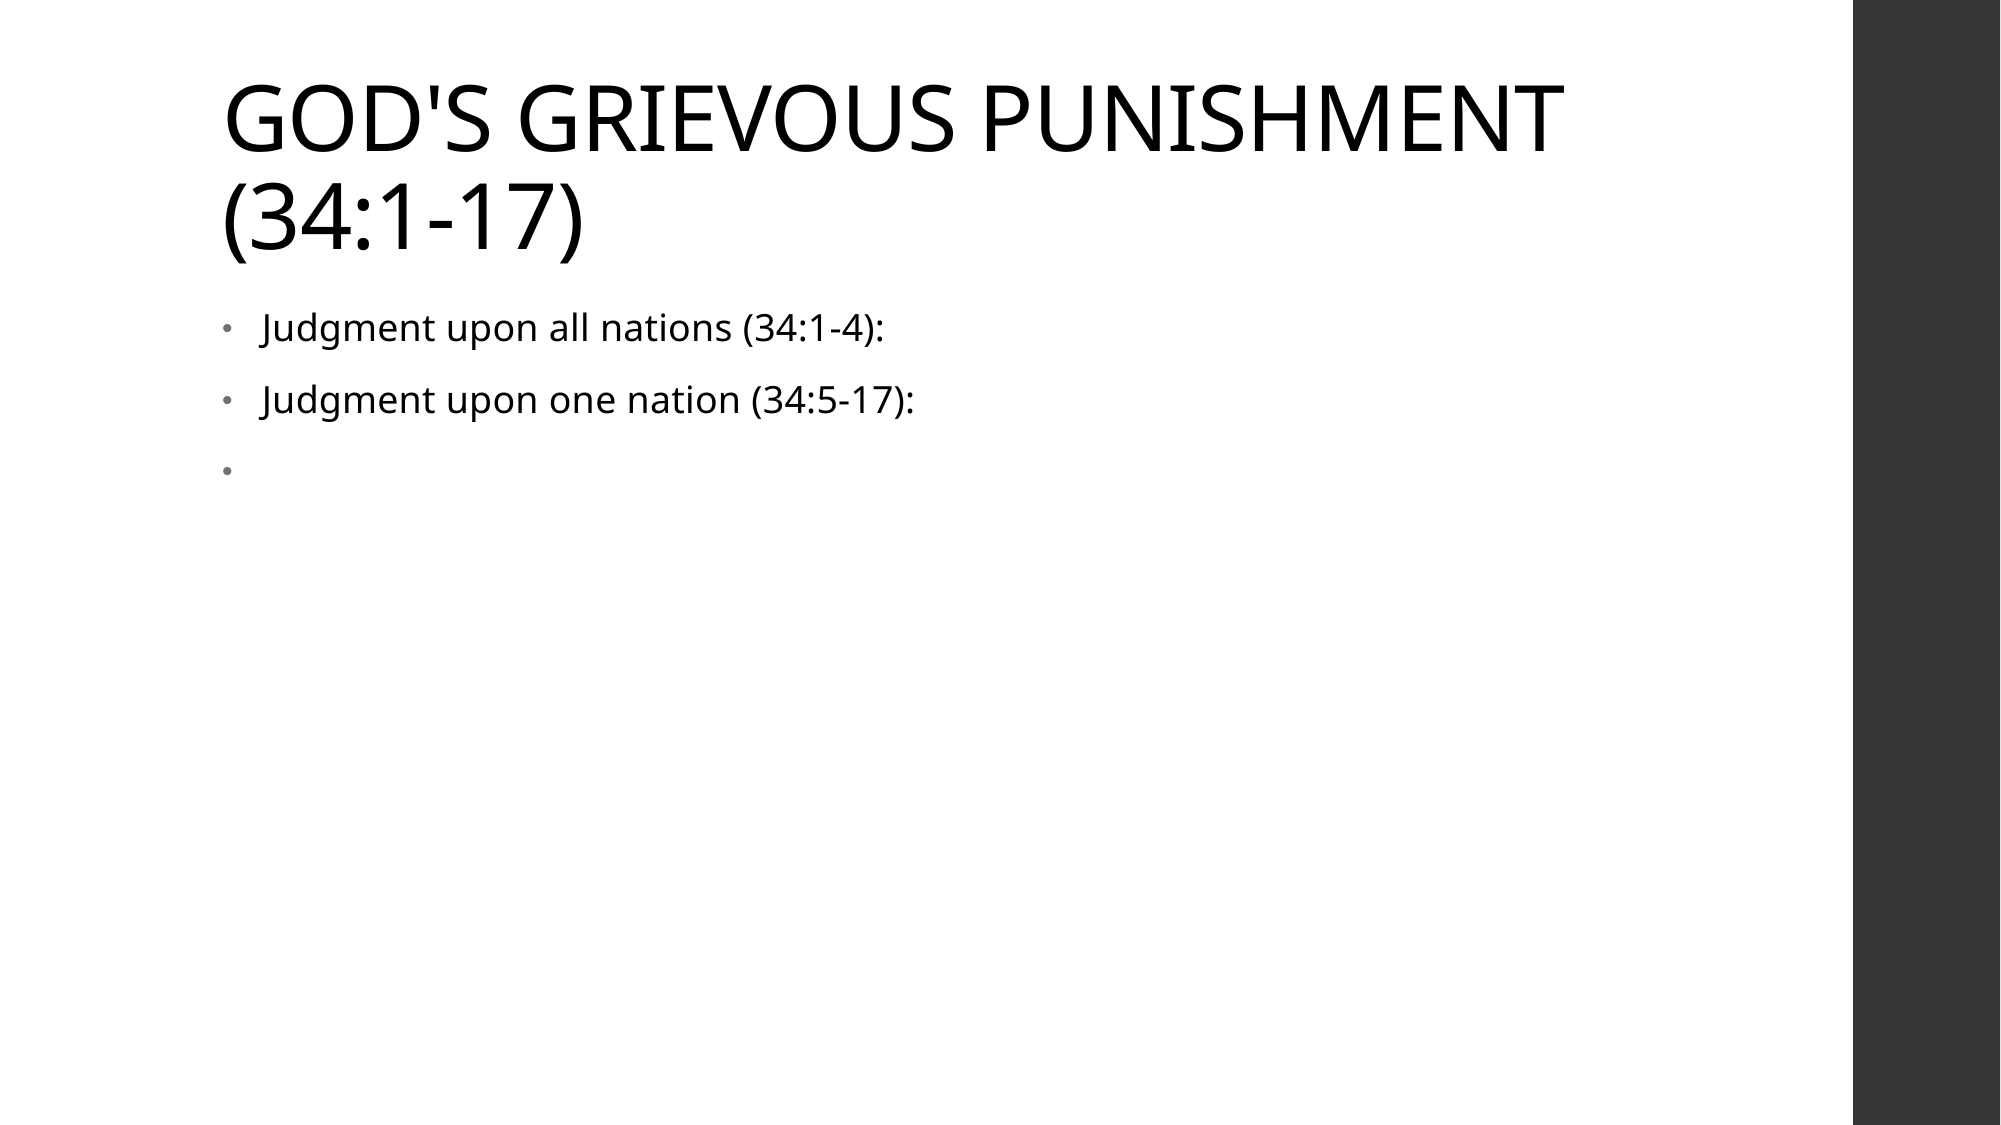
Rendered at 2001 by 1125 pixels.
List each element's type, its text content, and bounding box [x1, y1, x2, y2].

title GOD'S GRIEVOUS PUNISHMENT (34:1-17) [206, 60, 1797, 278]
list Judgment upon all nations (34:1-4): Judgment upon one nation (34:5-17): [206, 299, 1617, 1014]
